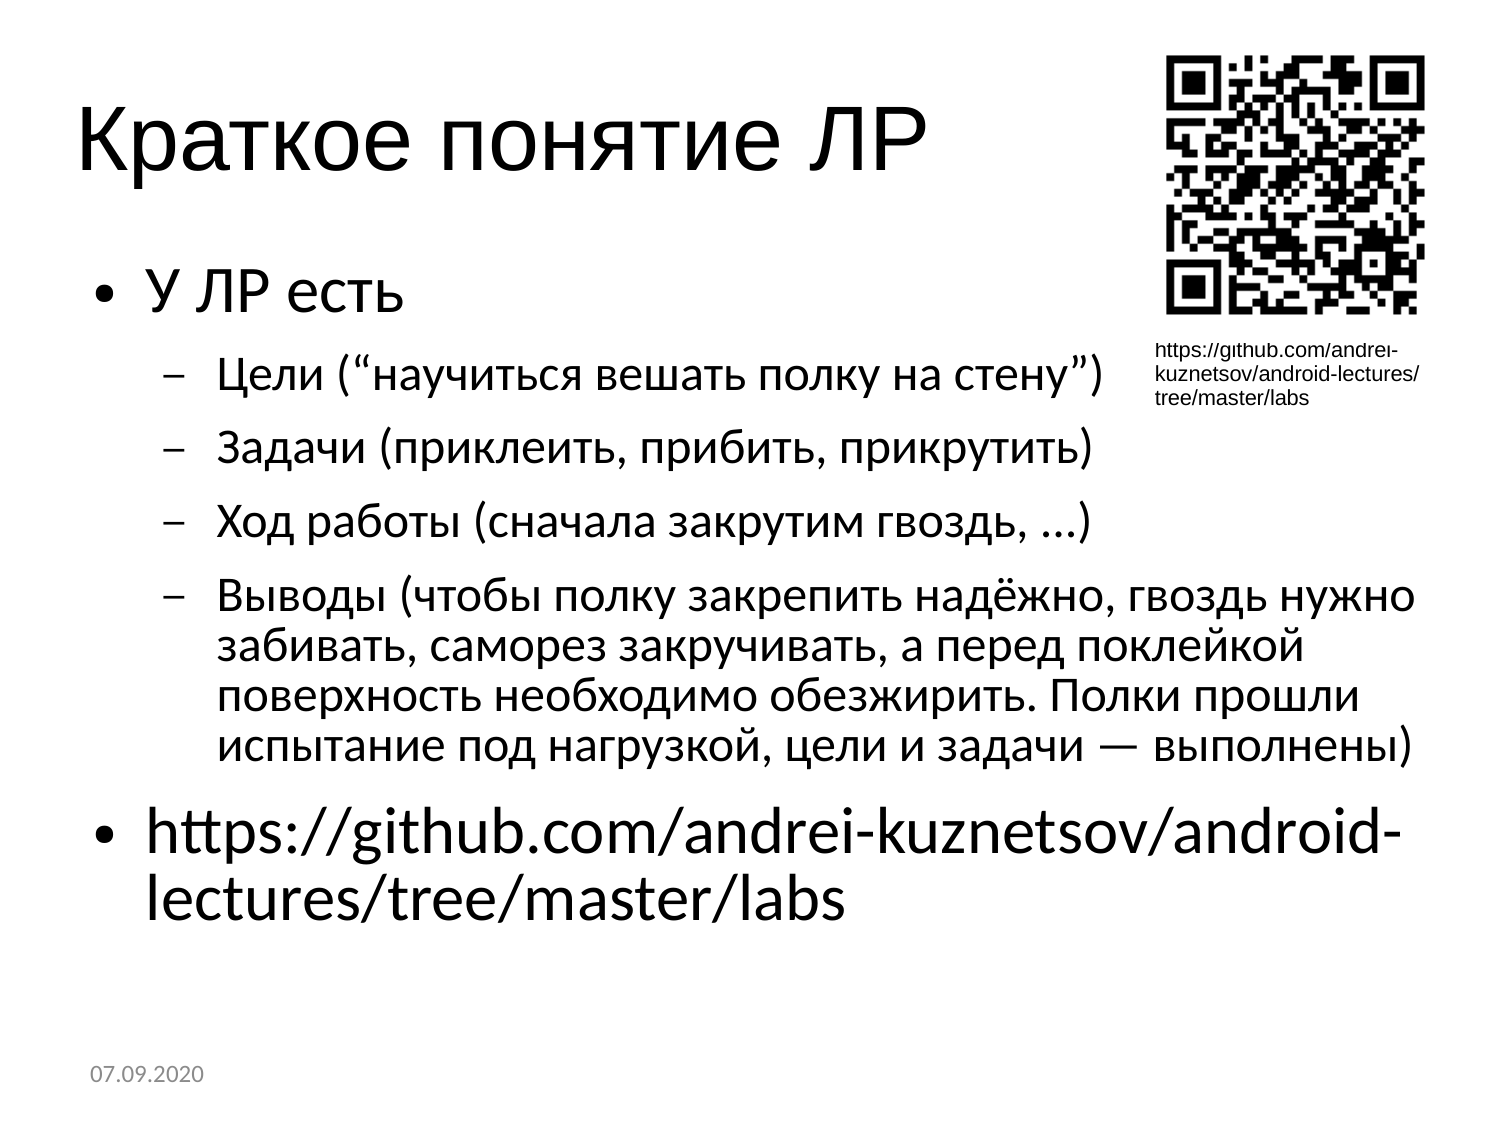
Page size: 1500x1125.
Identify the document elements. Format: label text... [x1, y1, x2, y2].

text_box https://github.com/andrei-kuznetsov/android-lectures/tree/master/labs [1140, 329, 1475, 428]
title Краткое понятие ЛР [75, 45, 1140, 233]
list У ЛР есть Цели (“научиться вешать полку на стену”) Задачи (приклеить, прибить, прикрутить) Ход работы (сначала закрутим гвоздь, ...) Выводы (чтобы полку закрепить надёжно, гвоздь нужно забивать, саморез закручивать, а перед поклейкой поверхность необходимо обезжирить. Полки прошли испытание под нагрузкой, цели и задачи — выполнены) https://github.com/andrei-kuznetsov/android-lectures/tree/master/labs [75, 262, 1425, 1005]
picture [1140, 29, 1453, 343]
